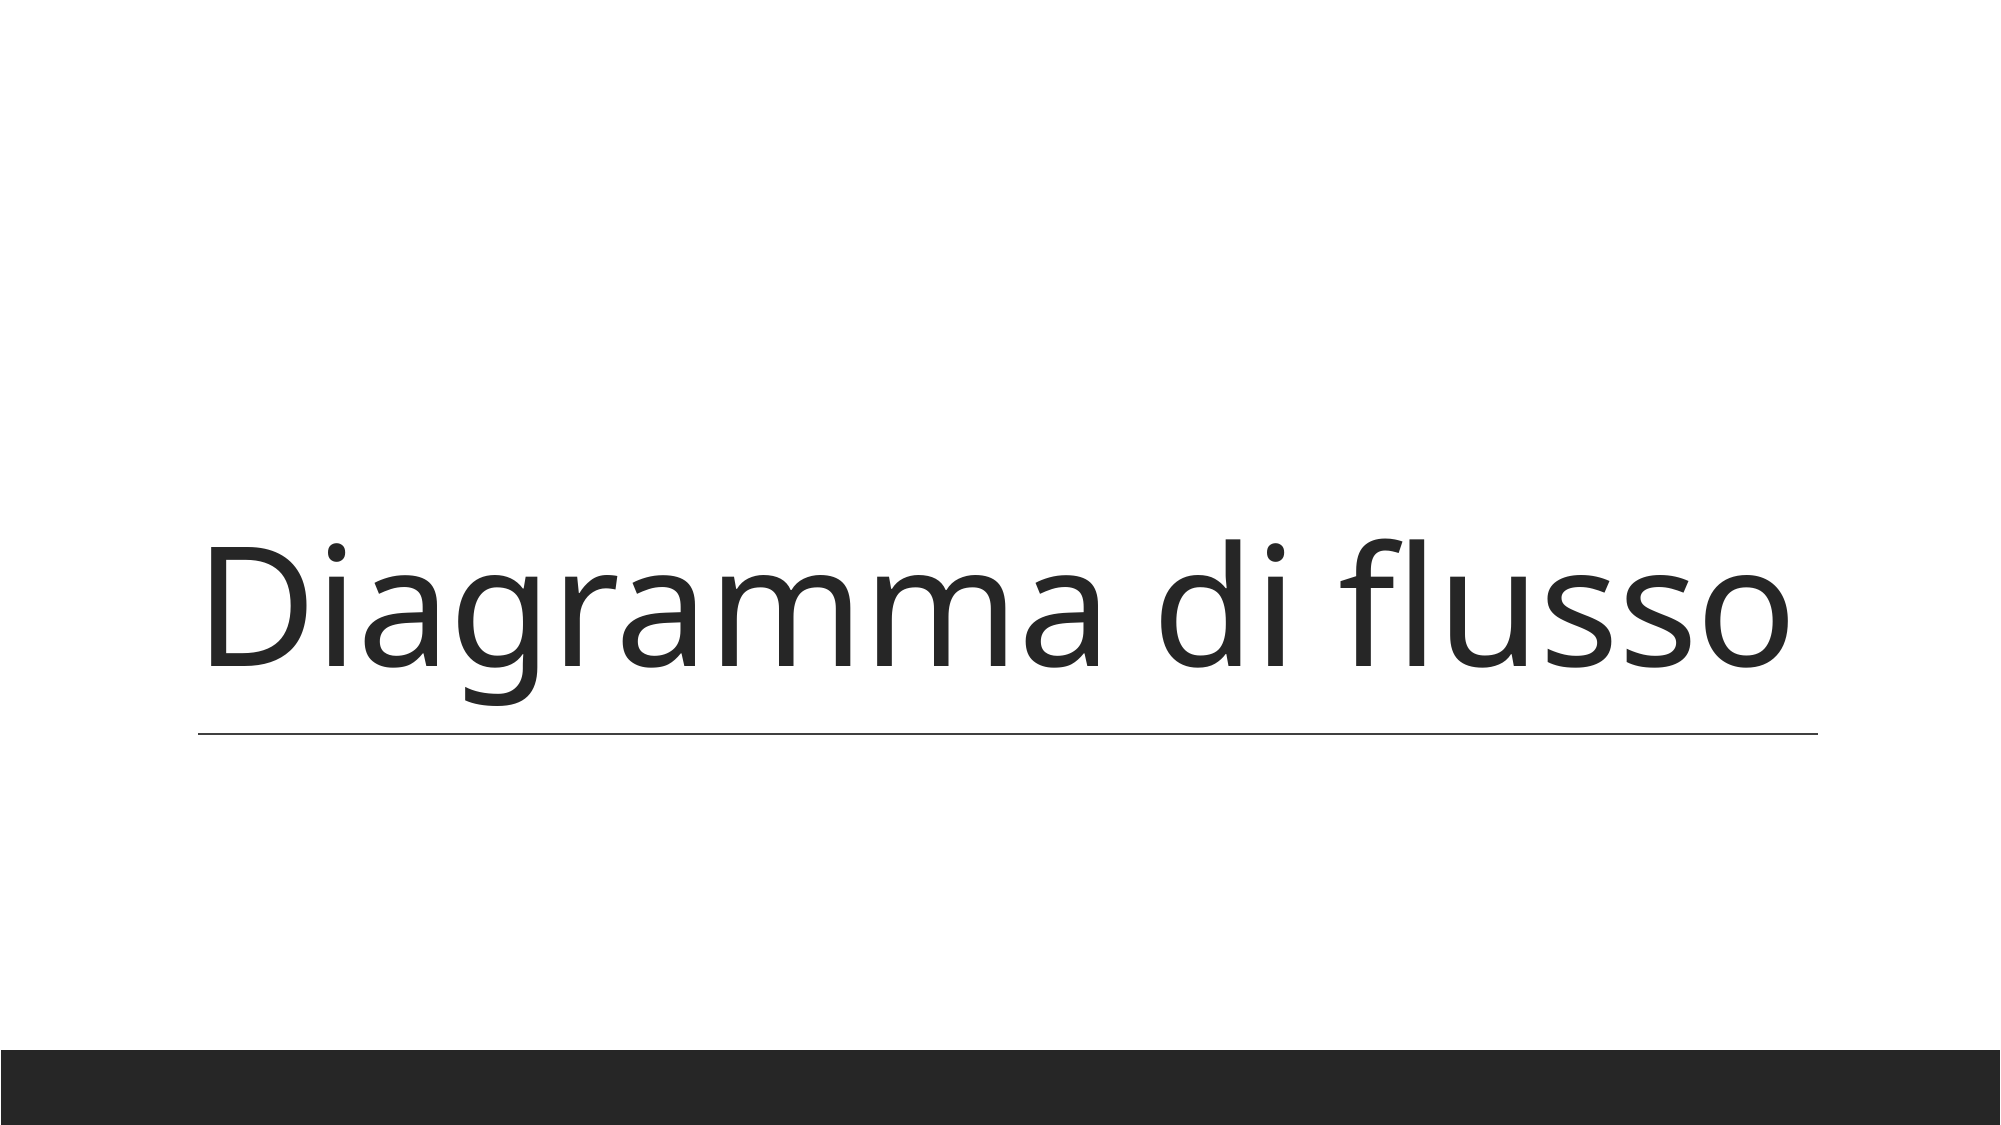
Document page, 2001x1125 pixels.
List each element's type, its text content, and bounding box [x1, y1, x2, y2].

title Diagramma di flusso [180, 124, 1831, 710]
